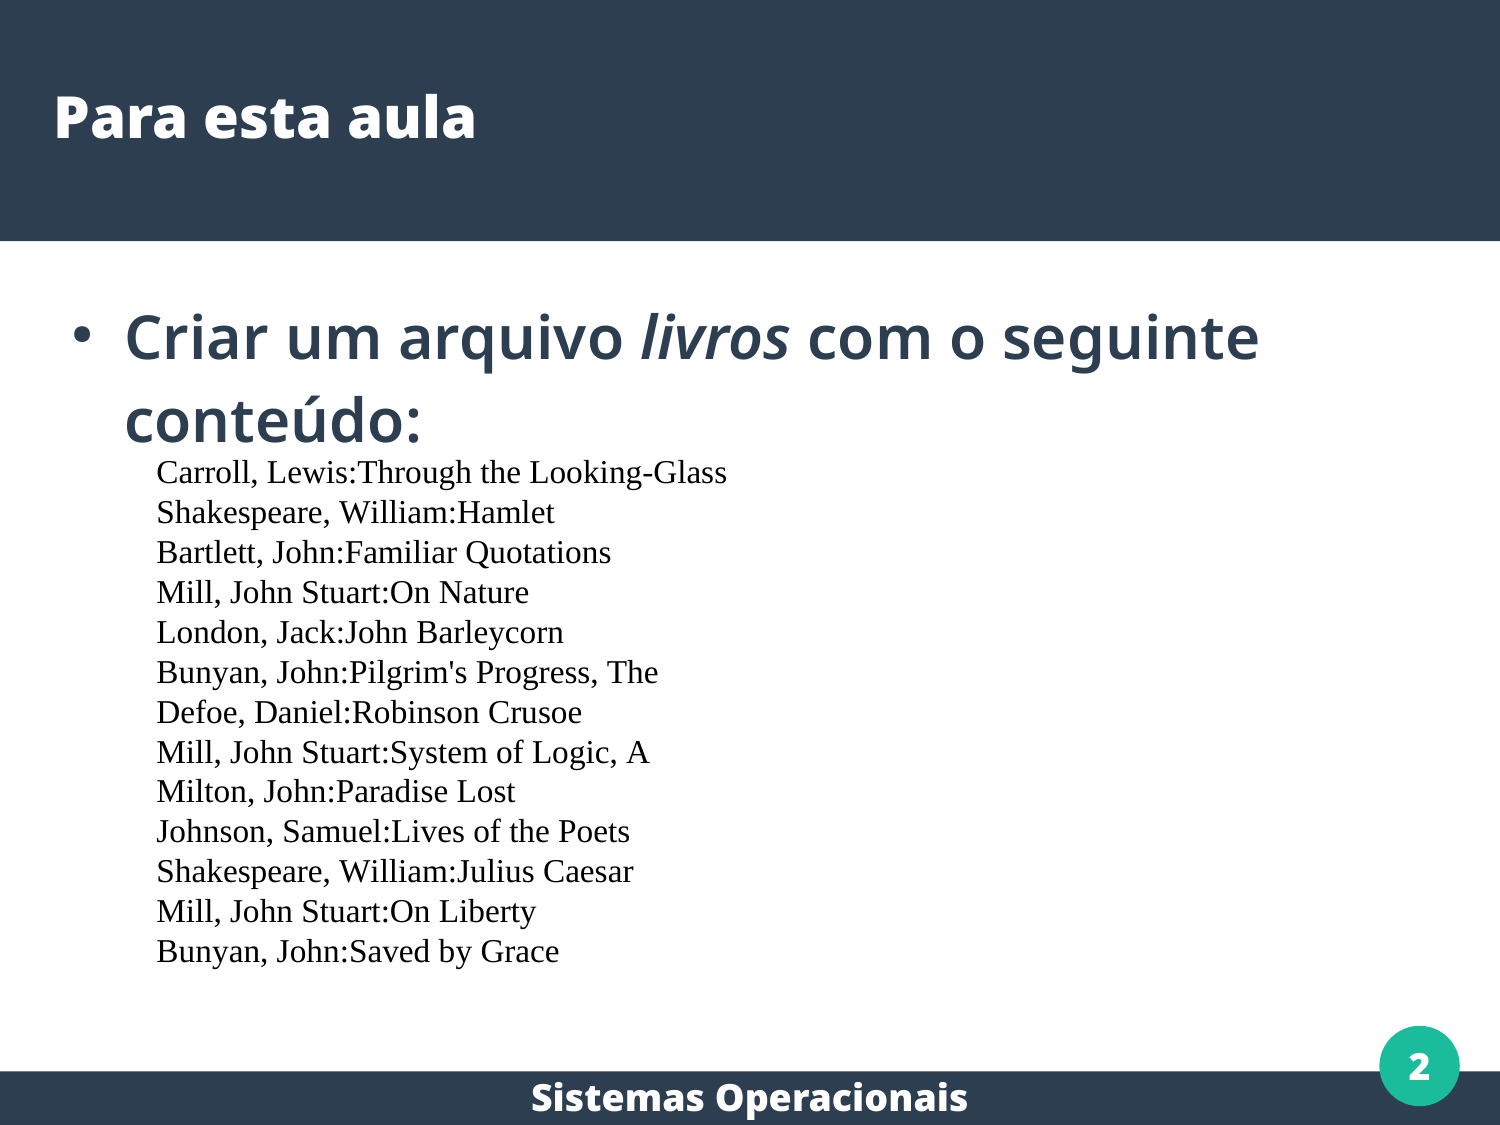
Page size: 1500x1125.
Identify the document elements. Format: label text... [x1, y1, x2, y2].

text_box Carroll, Lewis:Through the Looking-Glass Shakespeare, William:Hamlet Bartlett, John:Familiar Quotations Mill, John Stuart:On Nature London, Jack:John Barleycorn Bunyan, John:Pilgrim's Progress, The Defoe, Daniel:Robinson Crusoe Mill, John Stuart:System of Logic, A Milton, John:Paradise Lost Johnson, Samuel:Lives of the Poets Shakespeare, William:Julius Caesar Mill, John Stuart:On Liberty Bunyan, John:Saved by Grace [141, 442, 1371, 987]
list Criar um arquivo livros com o seguinte conteúdo: [53, 294, 1447, 1045]
title Para esta aula [53, 44, 1447, 188]
